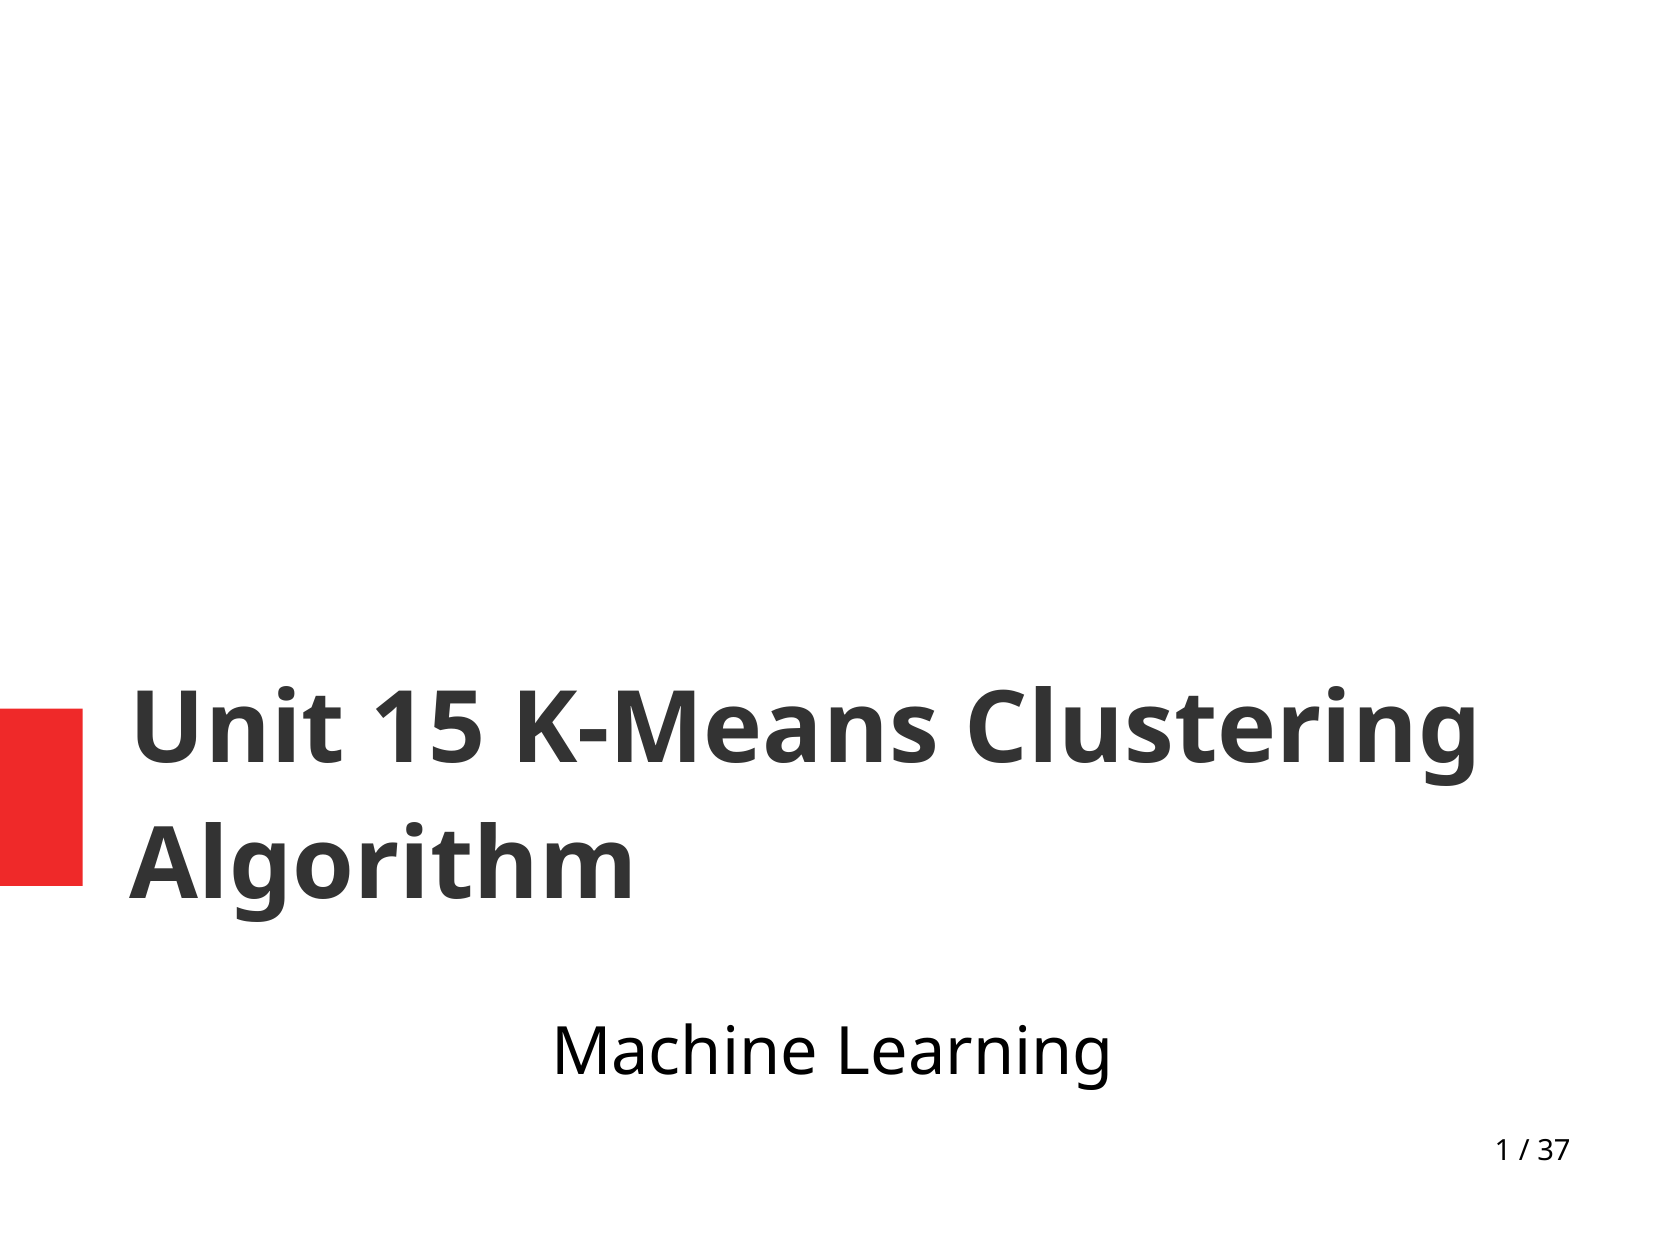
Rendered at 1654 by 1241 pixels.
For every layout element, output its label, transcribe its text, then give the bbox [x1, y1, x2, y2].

subtitle Machine Learning [129, 968, 1536, 1130]
title Unit 15 K-Means Clustering Algorithm [129, 655, 1536, 928]
